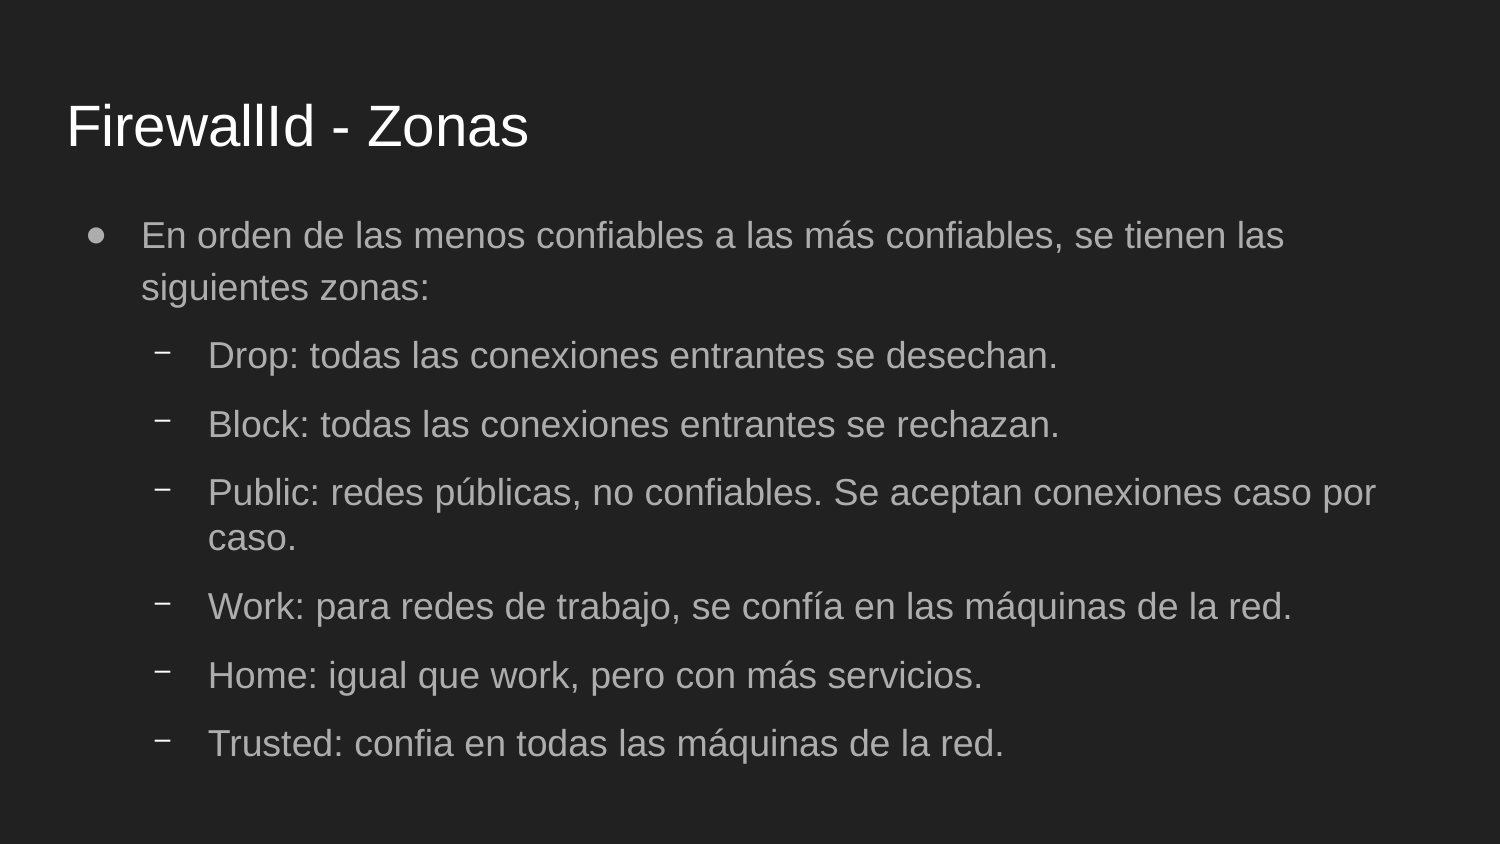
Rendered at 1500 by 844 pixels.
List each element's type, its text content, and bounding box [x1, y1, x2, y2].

list En orden de las menos confiables a las más confiables, se tienen las siguientes zonas: Drop: todas las conexiones entrantes se desechan. Block: todas las conexiones entrantes se rechazan. Public: redes públicas, no confiables. Se aceptan conexiones caso por caso. Work: para redes de trabajo, se confía en las máquinas de la red. Home: igual que work, pero con más servicios. Trusted: confia en todas las máquinas de la red. [51, 189, 1396, 750]
title FirewallId - Zonas [51, 72, 1449, 167]
